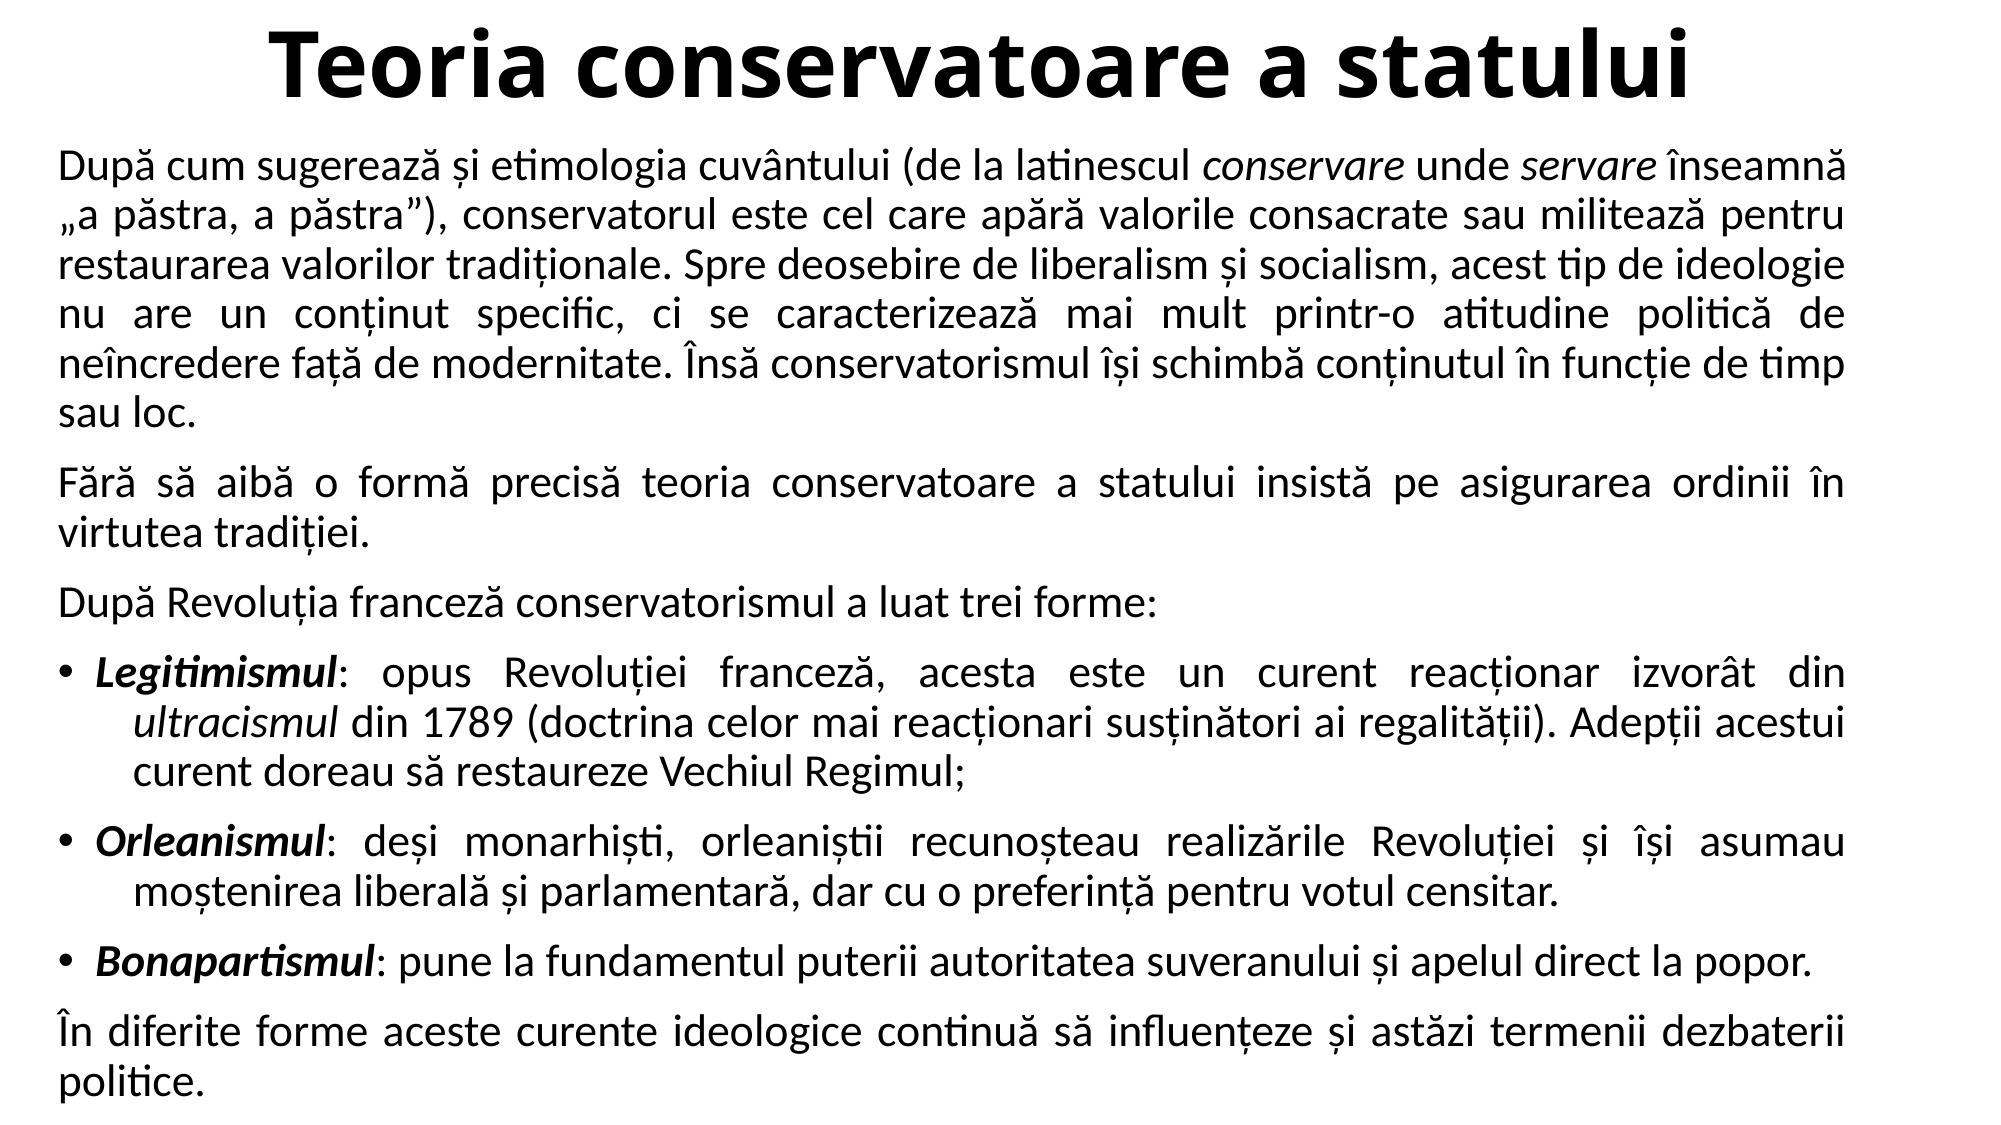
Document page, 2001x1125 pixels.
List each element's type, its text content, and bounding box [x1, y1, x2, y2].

title Teoria conservatoare a statului [118, 3, 1844, 133]
list După cum sugerează și etimologia cuvântului (de la latinescul conservare unde servare înseamnă „a păstra, a păstra”), conservatorul este cel care apără valorile consacrate sau militează pentru restaurarea valorilor tradiționale. Spre deosebire de liberalism și socialism, acest tip de ideologie nu are un conținut specific, ci se caracterizează mai mult printr-o atitudine politică de neîncredere față de modernitate. Însă conservatorismul își schimbă conținutul în funcție de timp sau loc. Fără să aibă o formă precisă teoria conservatoare a statului insistă pe asigurarea ordinii în virtutea tradiției. După Revoluția franceză conservatorismul a luat trei forme: Legitimismul: opus Revoluției franceză, acesta este un curent reacționar izvorât din ultracismul din 1789 (doctrina celor mai reacționari susținători ai regalității). Adepții acestui curent doreau să restaureze Vechiul Regimul; Orleanismul: deși monarhiști, orleaniștii recunoșteau realizările Revoluției și își asumau moștenirea liberală și parlamentară, dar cu o preferință pentru votul censitar. Bonapartismul: pune la fundamentul puterii autoritatea suveranului și apelul direct la popor. În diferite forme aceste curente ideologice continuă să influențeze și astăzi termenii dezbaterii politice. [42, 133, 1863, 1125]
